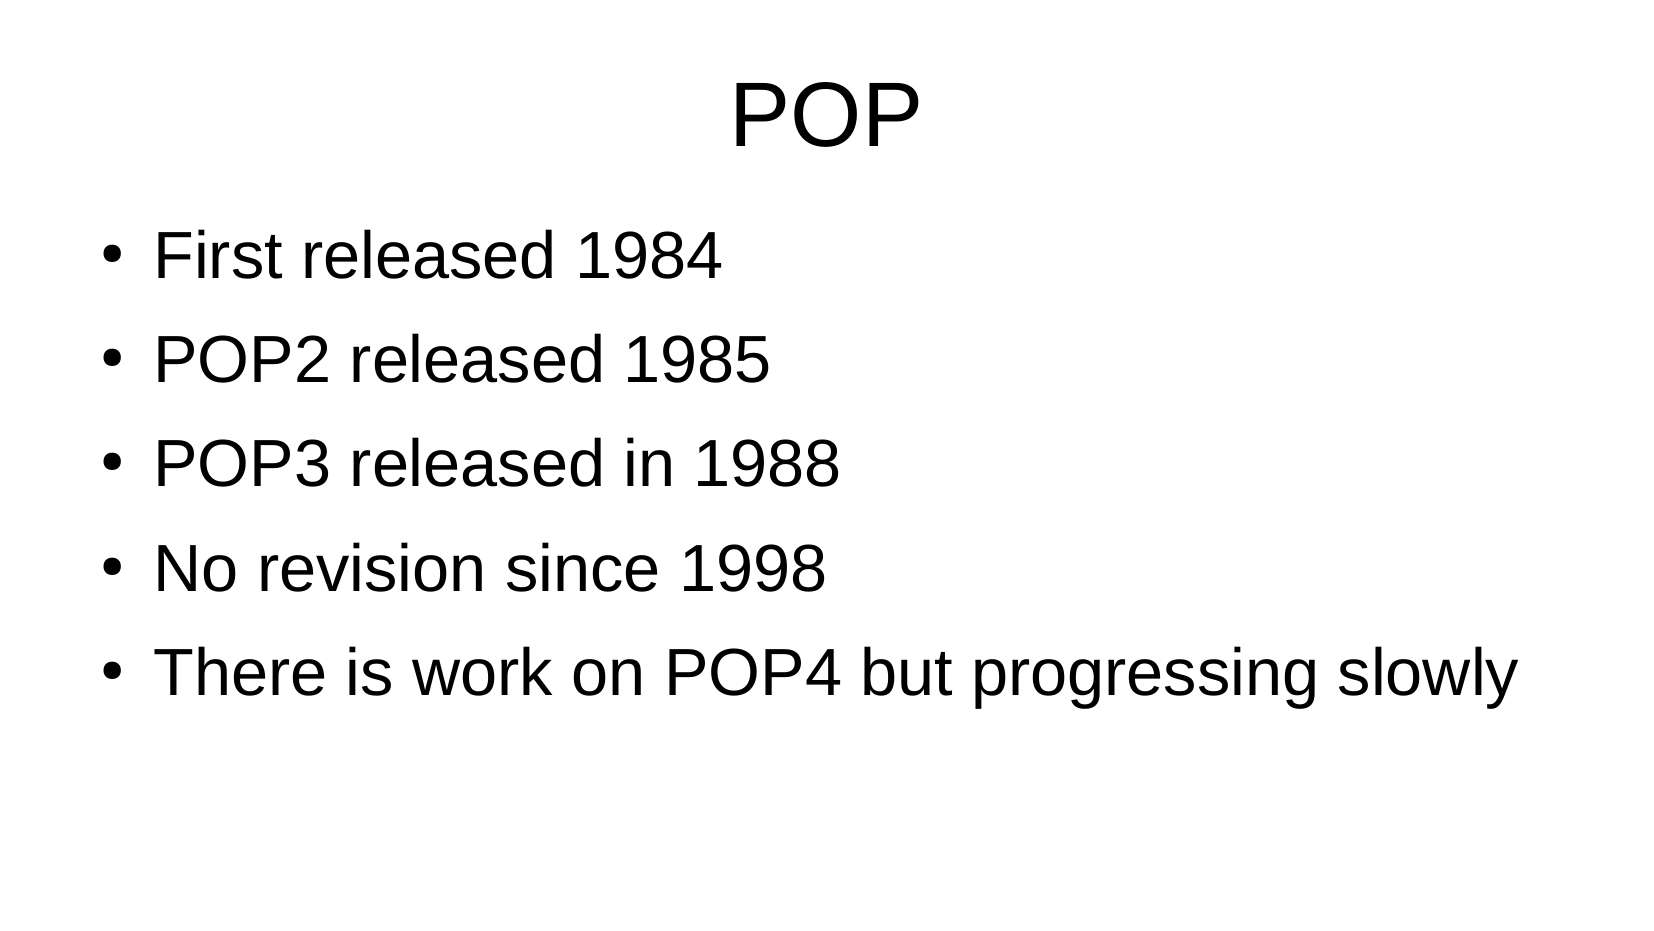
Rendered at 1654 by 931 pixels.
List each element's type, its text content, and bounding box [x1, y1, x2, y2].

title POP [82, 37, 1571, 193]
list First released 1984 POP2 released 1985 POP3 released in 1988 No revision since 1998 There is work on POP4 but progressing slowly [82, 217, 1571, 758]
